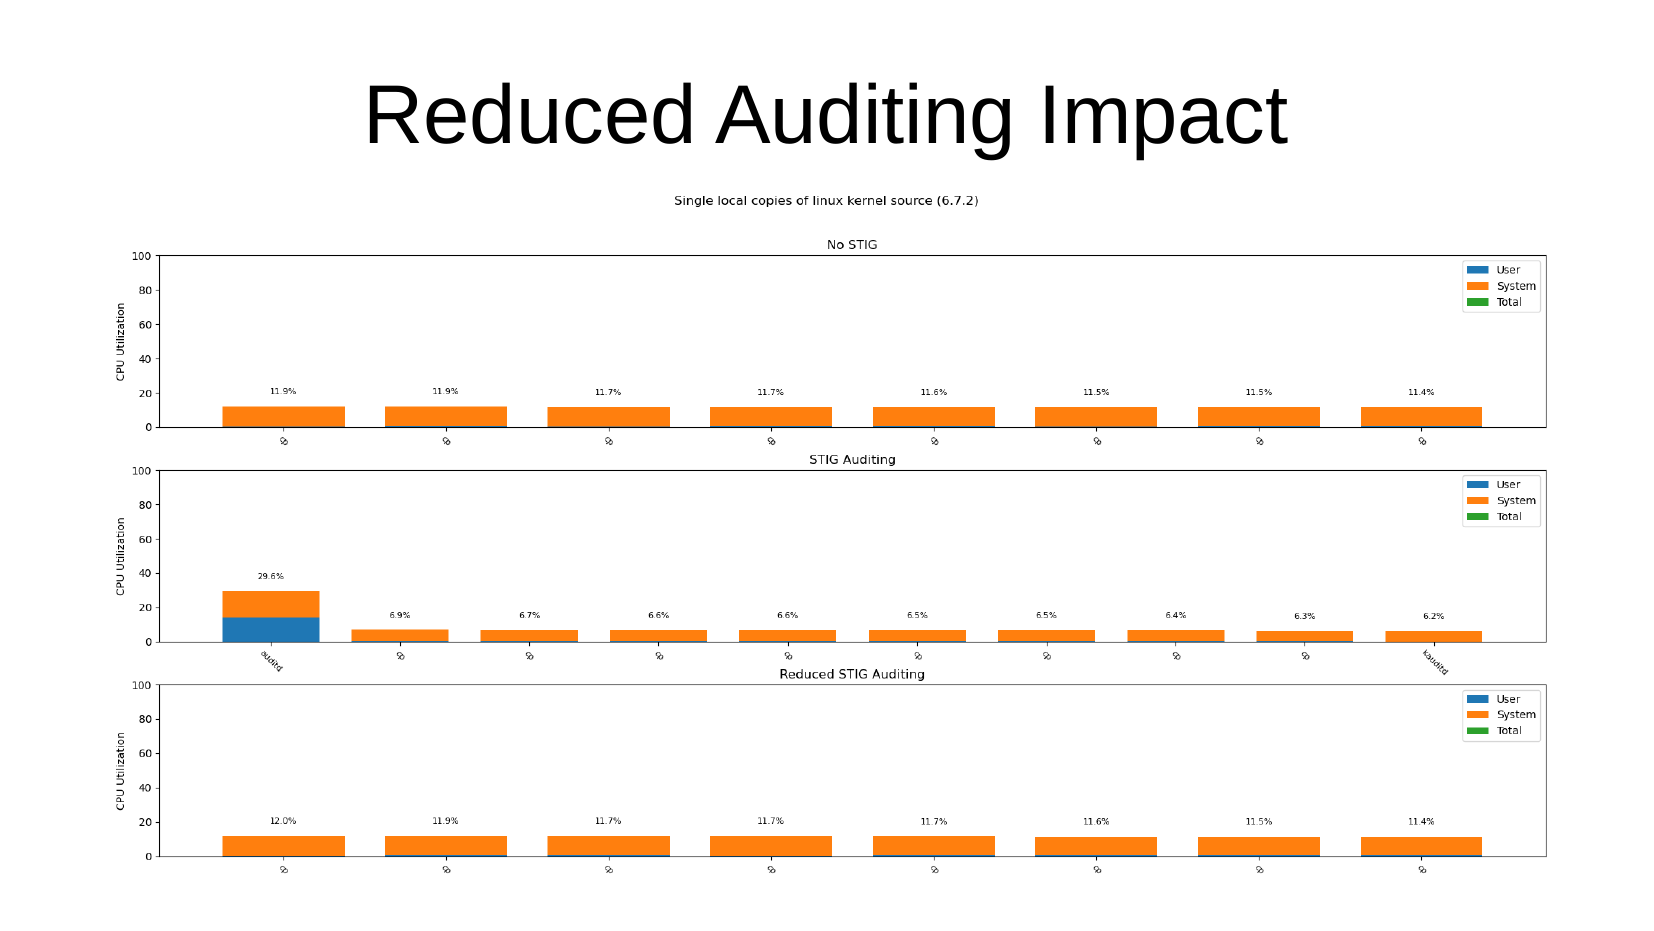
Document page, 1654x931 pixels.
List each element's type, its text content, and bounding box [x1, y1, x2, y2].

title Reduced Auditing Impact [82, 37, 1571, 193]
picture [94, 180, 1559, 931]
